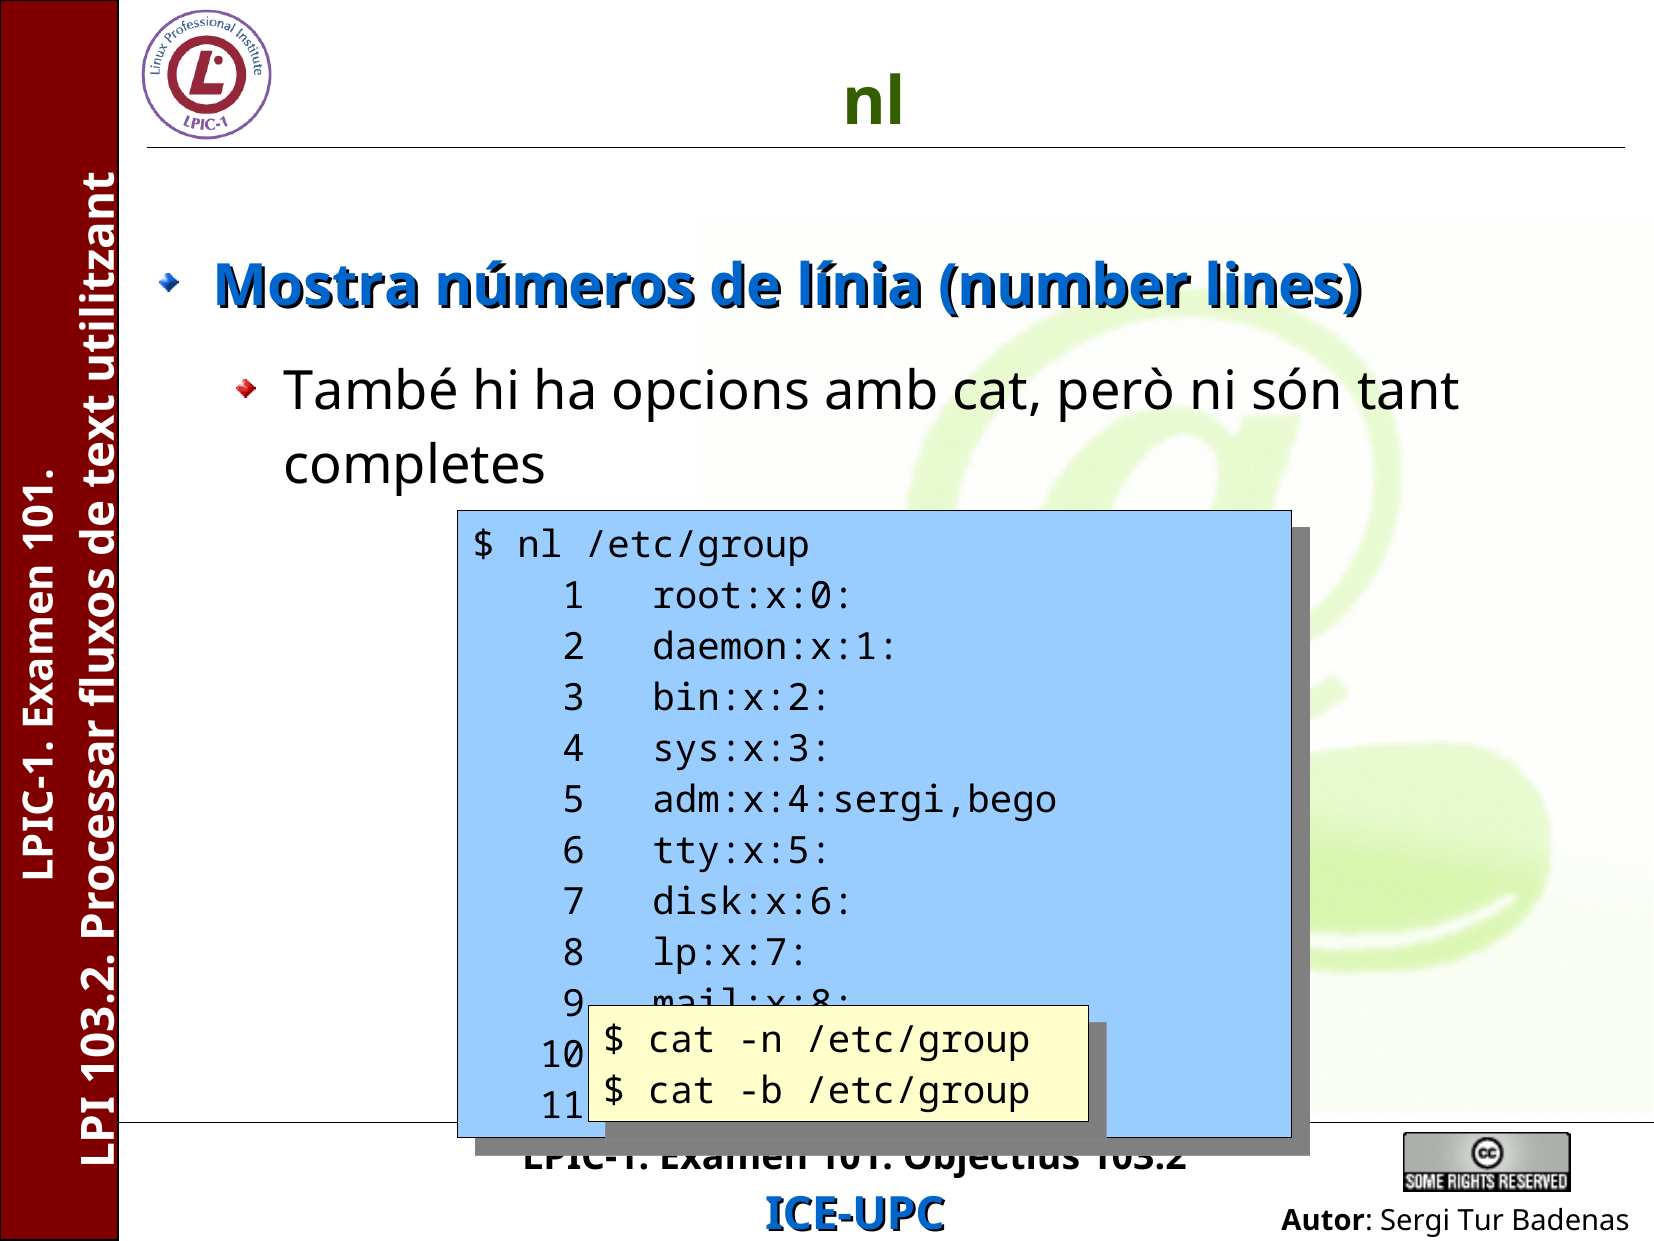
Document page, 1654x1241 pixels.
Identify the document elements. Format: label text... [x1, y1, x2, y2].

picture [700, 217, 1654, 1113]
text_box $ cat -n /etc/group $ cat -b /etc/group [588, 1005, 1089, 1095]
list Mostra números de línia (number lines) També hi ha opcions amb cat, però ni són tant completes [141, 242, 1630, 1078]
title nl [129, 55, 1619, 142]
picture [135, 5, 277, 55]
text_box $ nl /etc/group 1 root:x:0: 2 daemon:x:1: 3 bin:x:2: 4 sys:x:3: 5 adm:x:4:sergi,bego 6 tty:x:5: 7 disk:x:6: 8 lp:x:7: 9 mail:x:8: 10 news:x:9: 11 uucp:x:10: [457, 510, 1292, 976]
picture [1403, 1132, 1571, 1192]
